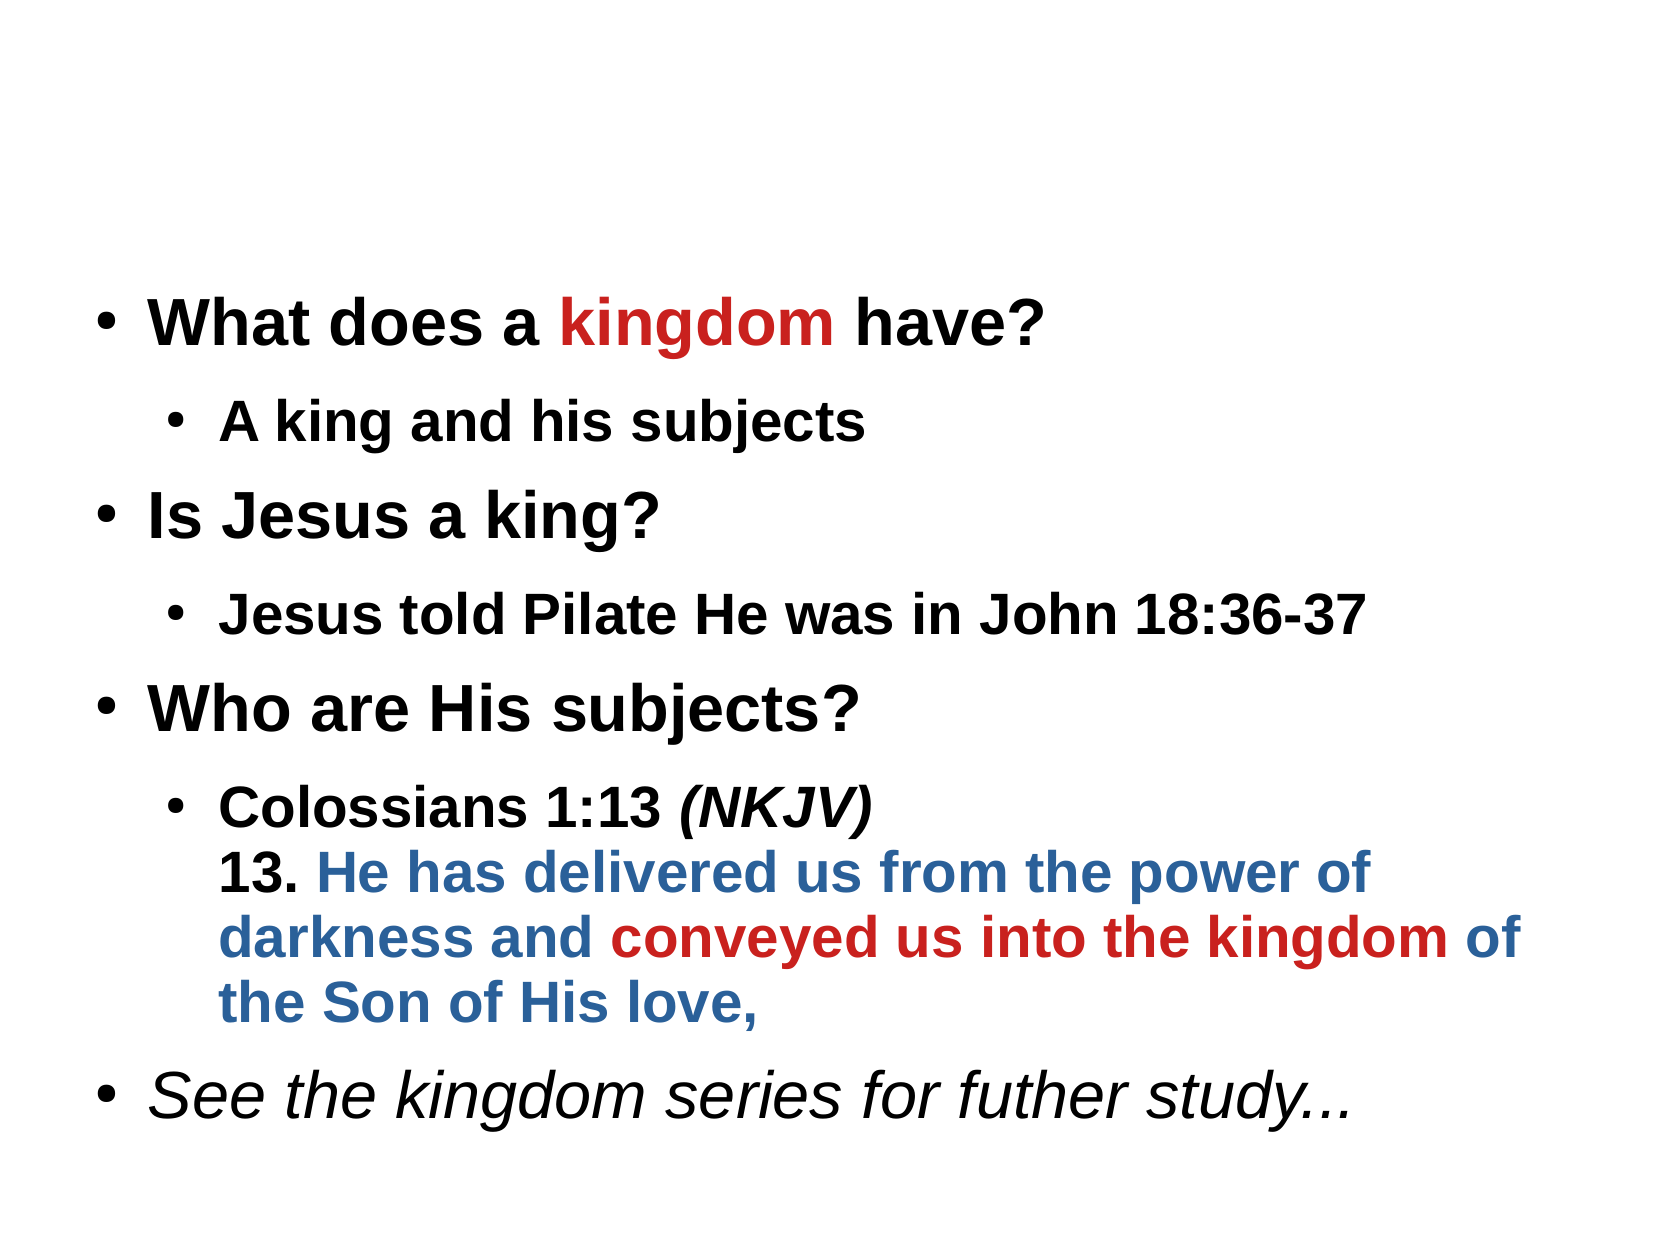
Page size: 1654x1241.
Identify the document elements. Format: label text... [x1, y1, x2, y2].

list What does a kingdom have? A king and his subjects Is Jesus a king? Jesus told Pilate He was in John 18:36-37 Who are His subjects? Colossians 1:13 (NKJV) 13. He has delivered us from the power of darkness and conveyed us into the kingdom of the Son of His love, See the kingdom series for futher study... [76, 284, 1565, 1134]
